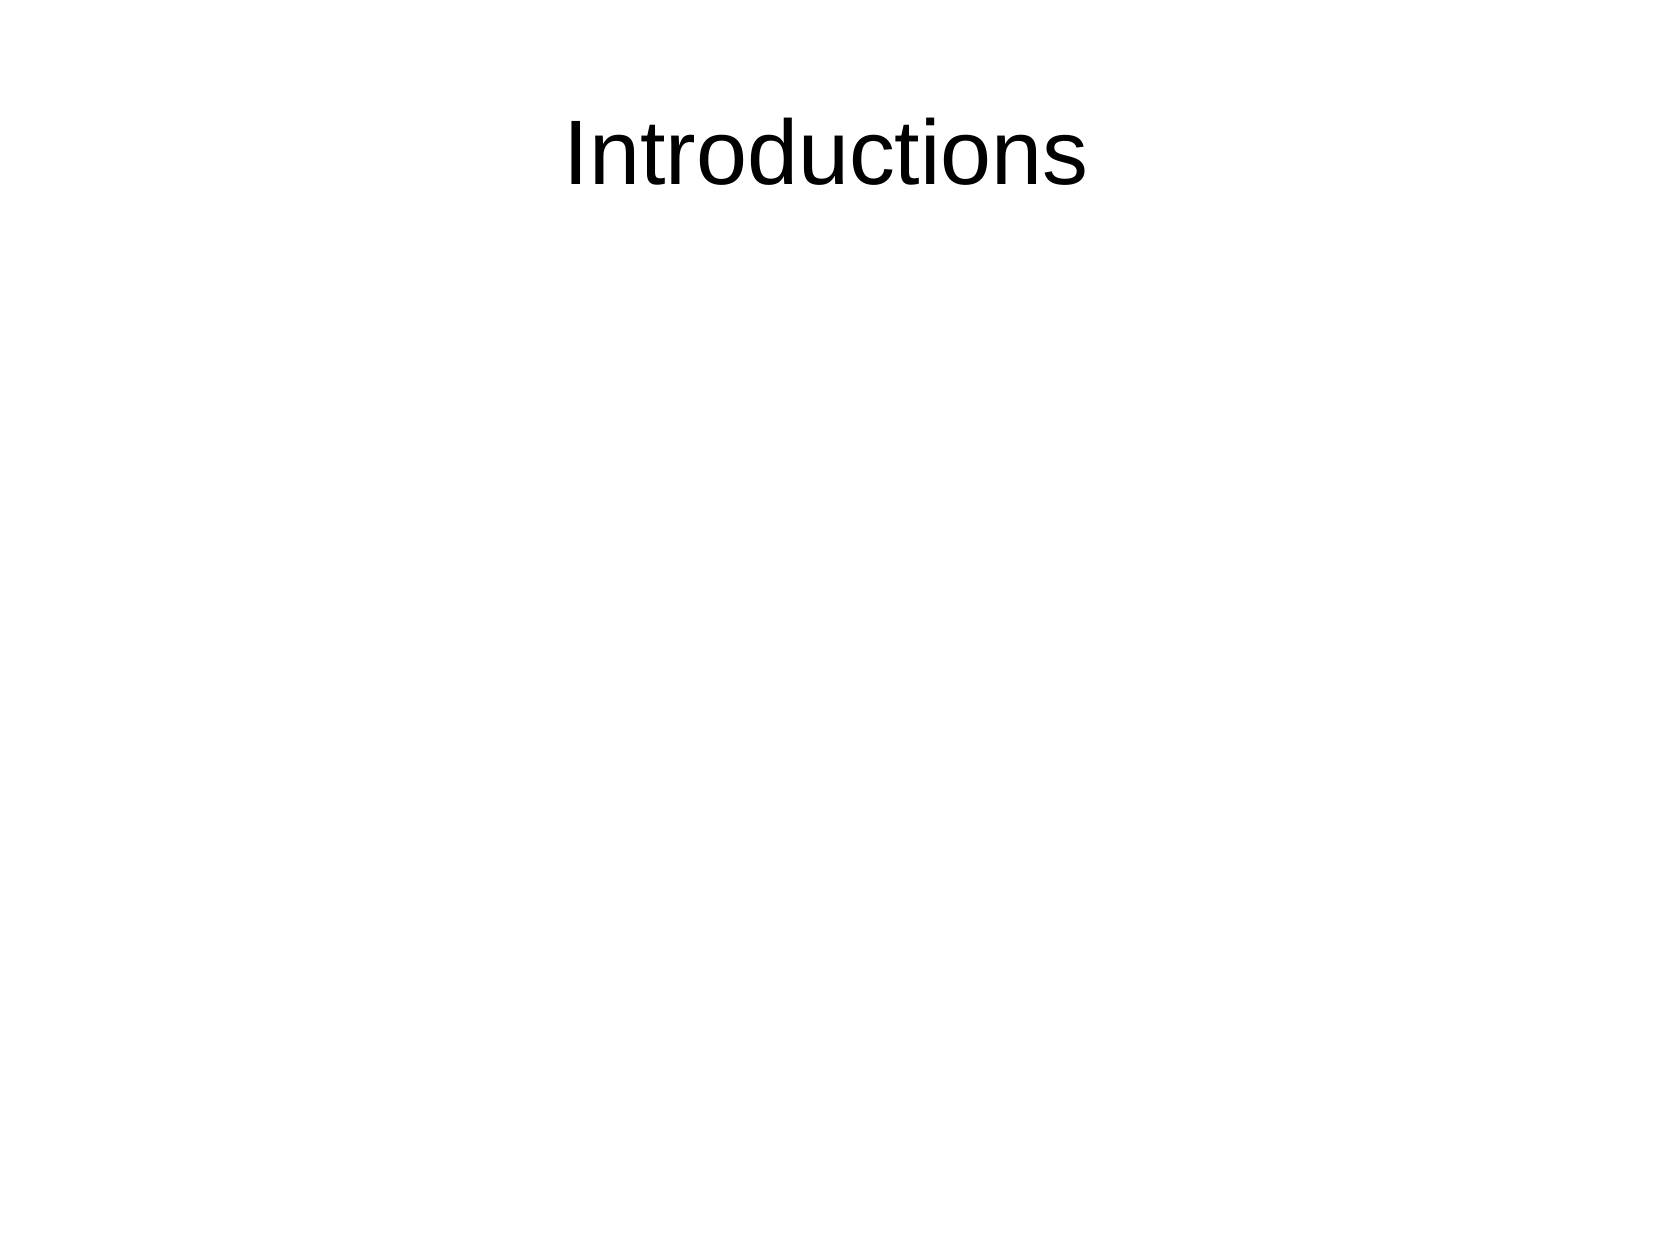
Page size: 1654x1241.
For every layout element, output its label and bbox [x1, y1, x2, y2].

text_box [82, 49, 1571, 257]
